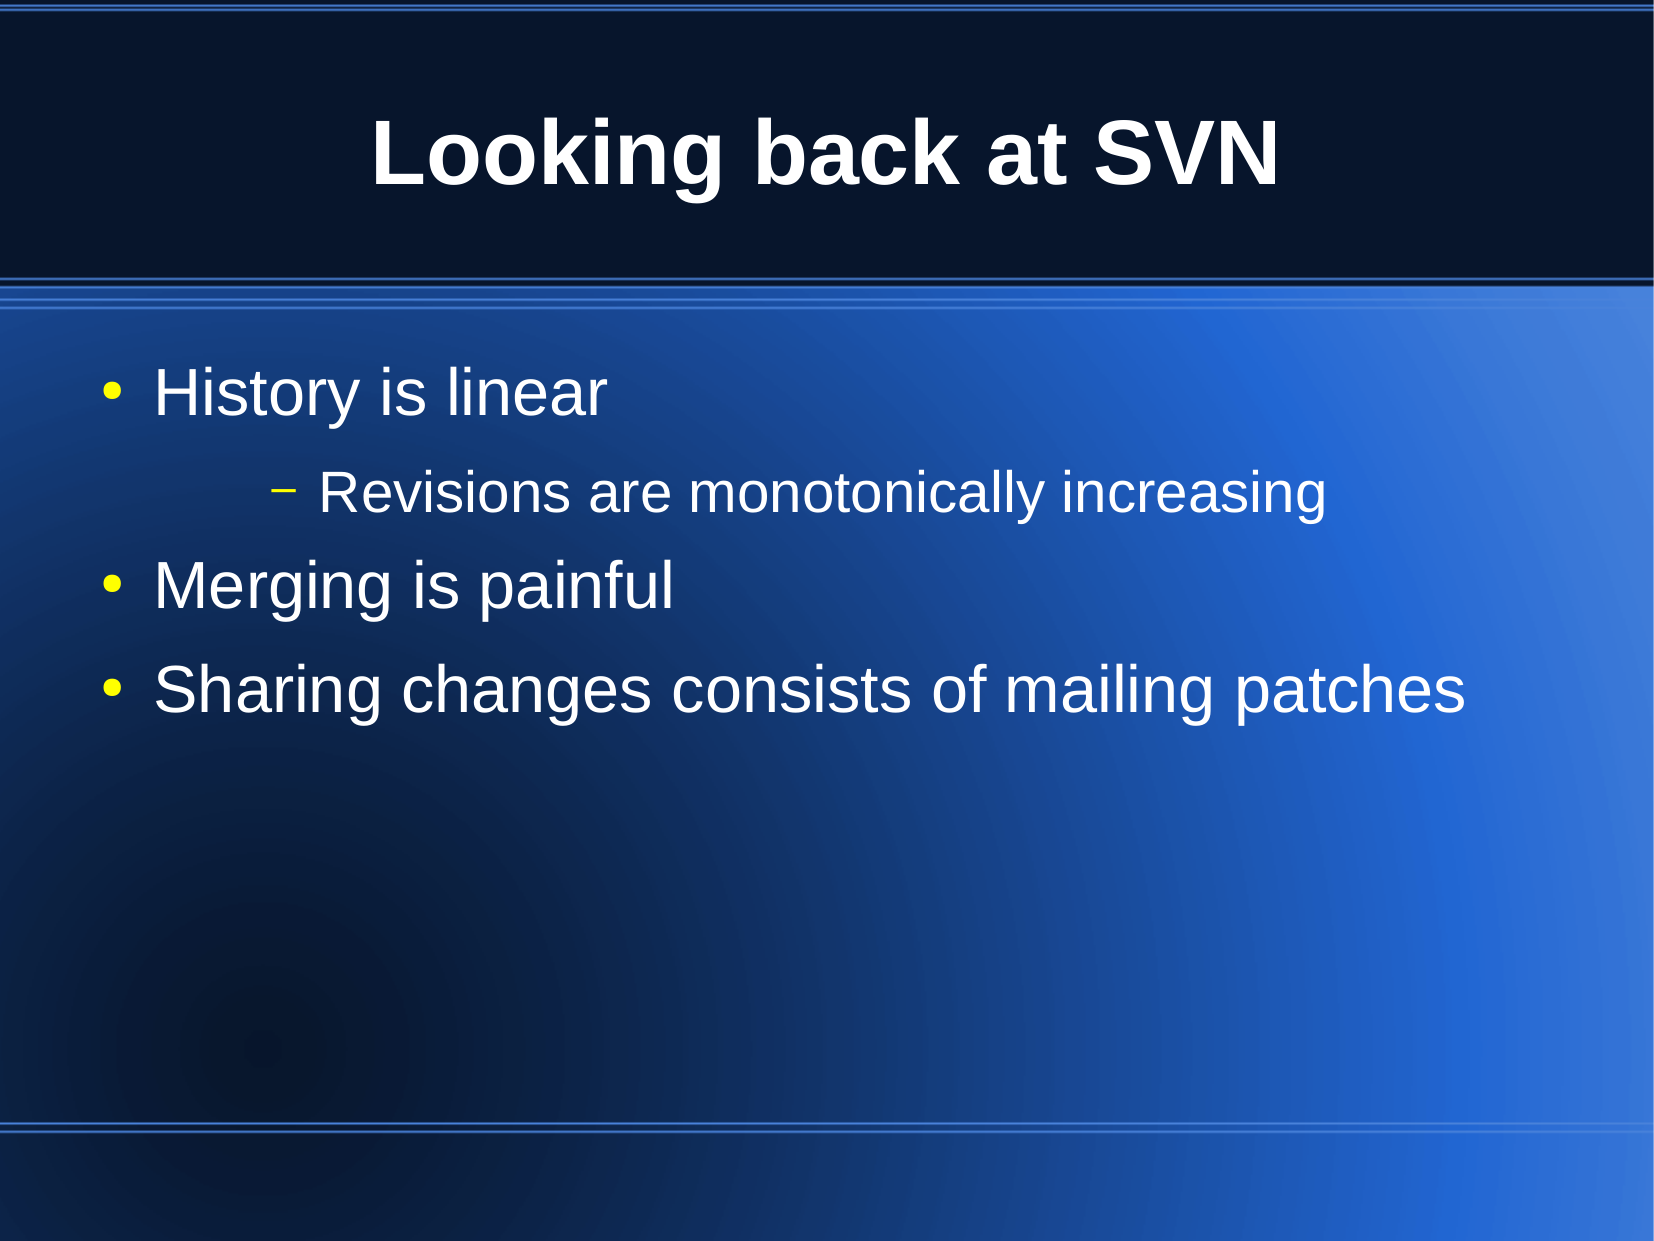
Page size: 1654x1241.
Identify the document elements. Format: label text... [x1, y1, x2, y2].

list History is linear Revisions are monotonically increasing Merging is painful Sharing changes consists of mailing patches [82, 355, 1571, 1043]
title Looking back at SVN [82, 56, 1571, 250]
picture [0, 0, 1654, 1241]
